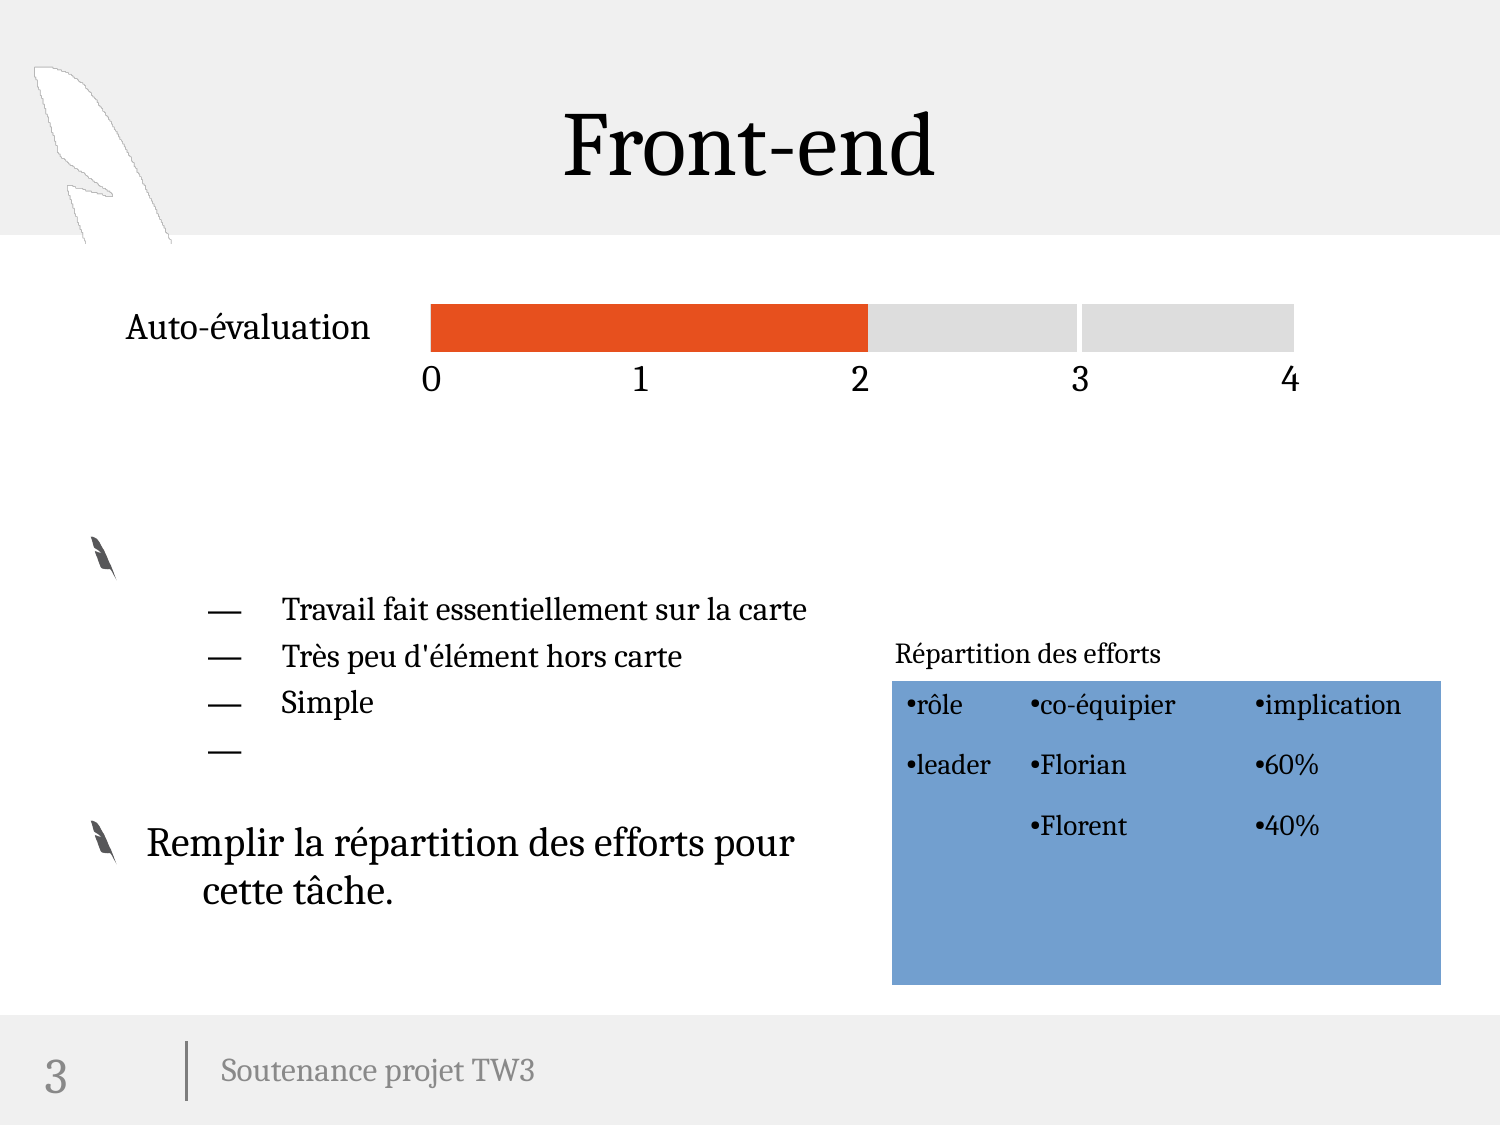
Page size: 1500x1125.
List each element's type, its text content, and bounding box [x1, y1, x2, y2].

table_header co-équipier [1016, 681, 1240, 741]
list Travail fait essentiellement sur la carte Très peu d'élément hors carte Simple Remplir la répartition des efforts pour cette tâche. [75, 444, 869, 1005]
title Front-end [75, 45, 1426, 233]
table_cell [892, 863, 1016, 924]
table_cell Florent [1016, 802, 1240, 863]
table_header implication [1240, 681, 1441, 741]
table_cell [892, 802, 1016, 863]
table_cell [892, 924, 1016, 985]
table_cell [1240, 924, 1441, 985]
table_cell 40% [1240, 802, 1441, 863]
text_box [431, 304, 868, 352]
table_cell [1016, 863, 1240, 924]
text_box Répartition des efforts [879, 630, 1193, 681]
table_cell 60% [1240, 741, 1441, 802]
text_box [29, 1041, 160, 1102]
table_cell [1240, 863, 1441, 924]
text_box Soutenance projet TW3 [206, 1041, 939, 1102]
table_header rôle [892, 681, 1016, 741]
table_cell [1016, 924, 1240, 985]
table_cell Florian [1016, 741, 1240, 802]
table_cell leader [892, 741, 1016, 802]
